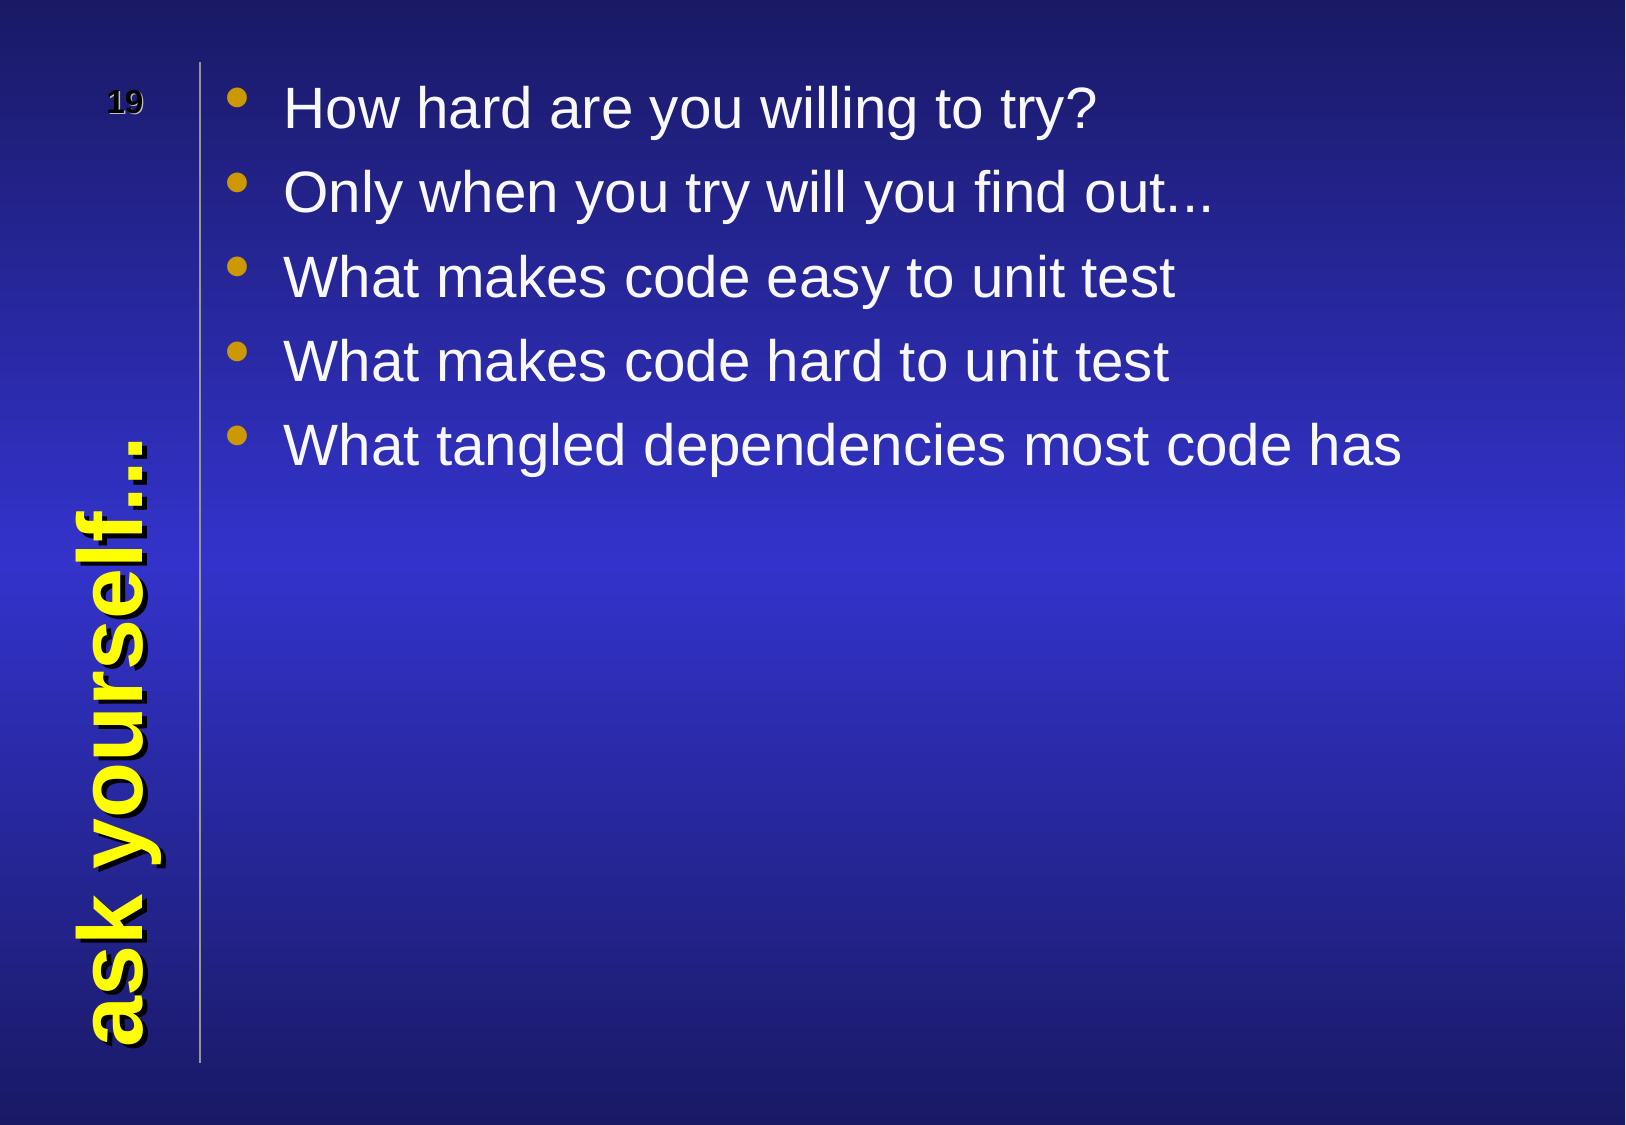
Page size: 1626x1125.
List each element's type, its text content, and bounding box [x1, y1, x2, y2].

text_box How hard are you willing to try? Only when you try will you find out... What makes code easy to unit test What makes code hard to unit test What tangled dependencies most code has [212, 62, 1550, 1063]
title ask yourself... [37, 162, 176, 1063]
